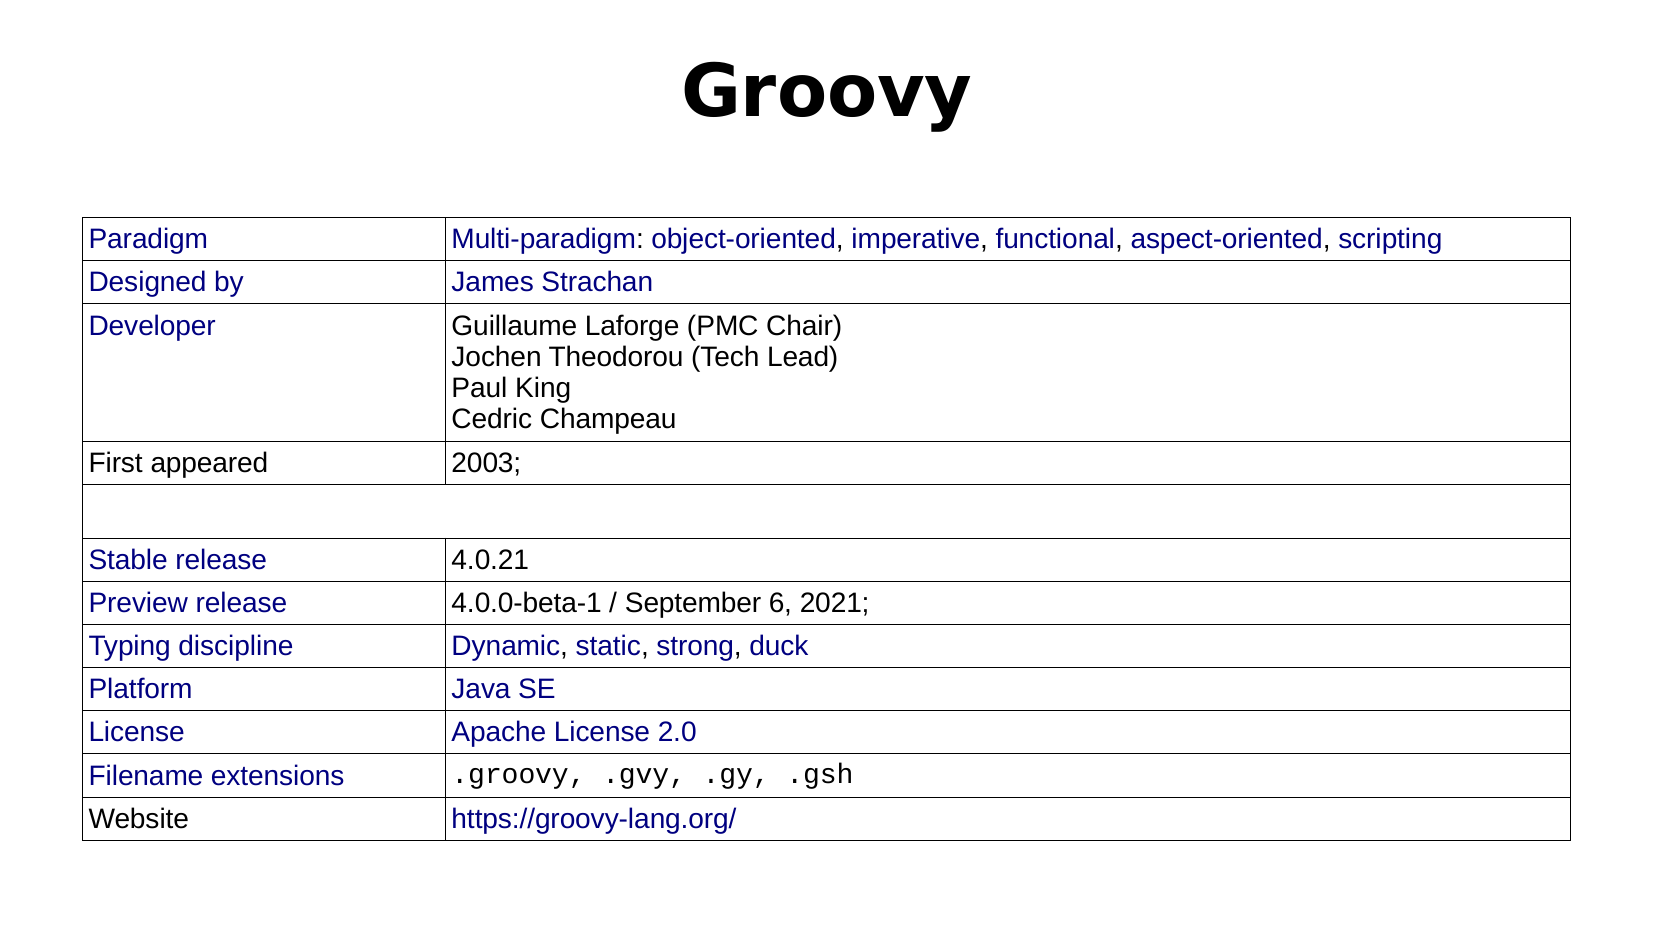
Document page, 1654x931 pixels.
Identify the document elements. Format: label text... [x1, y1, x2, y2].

title Groovy [82, 37, 1571, 147]
table_cell 4.0.21 [446, 539, 1570, 581]
table_cell James Strachan [446, 261, 1570, 303]
table_header Paradigm [83, 218, 445, 260]
table_cell First appeared [83, 442, 445, 484]
table_cell Website [83, 798, 445, 840]
table_cell Filename extensions [83, 754, 445, 797]
table_cell Stable release [83, 539, 445, 581]
table_cell 2003; [446, 442, 1570, 484]
table_cell License [83, 711, 445, 753]
table_header Multi-paradigm: object-oriented, imperative, functional, aspect-oriented, scripting [446, 218, 1570, 260]
table_cell .groovy, .gvy, .gy, .gsh [446, 754, 1570, 797]
table_cell Guillaume Laforge (PMC Chair) Jochen Theodorou (Tech Lead) Paul King Cedric Champeau [446, 304, 1570, 441]
table_cell Developer [83, 304, 445, 441]
table_cell Preview release [83, 582, 445, 624]
table_cell Designed by [83, 261, 445, 303]
table_cell https://groovy-lang.org/ [446, 798, 1570, 840]
table_cell Platform [83, 668, 445, 710]
table_cell Dynamic, static, strong, duck [446, 625, 1570, 667]
table_cell Typing discipline [83, 625, 445, 667]
table_cell [83, 485, 1570, 538]
table_cell 4.0.0-beta-1 / September 6, 2021; [446, 582, 1570, 624]
table_cell Apache License 2.0 [446, 711, 1570, 753]
table_cell Java SE [446, 668, 1570, 710]
